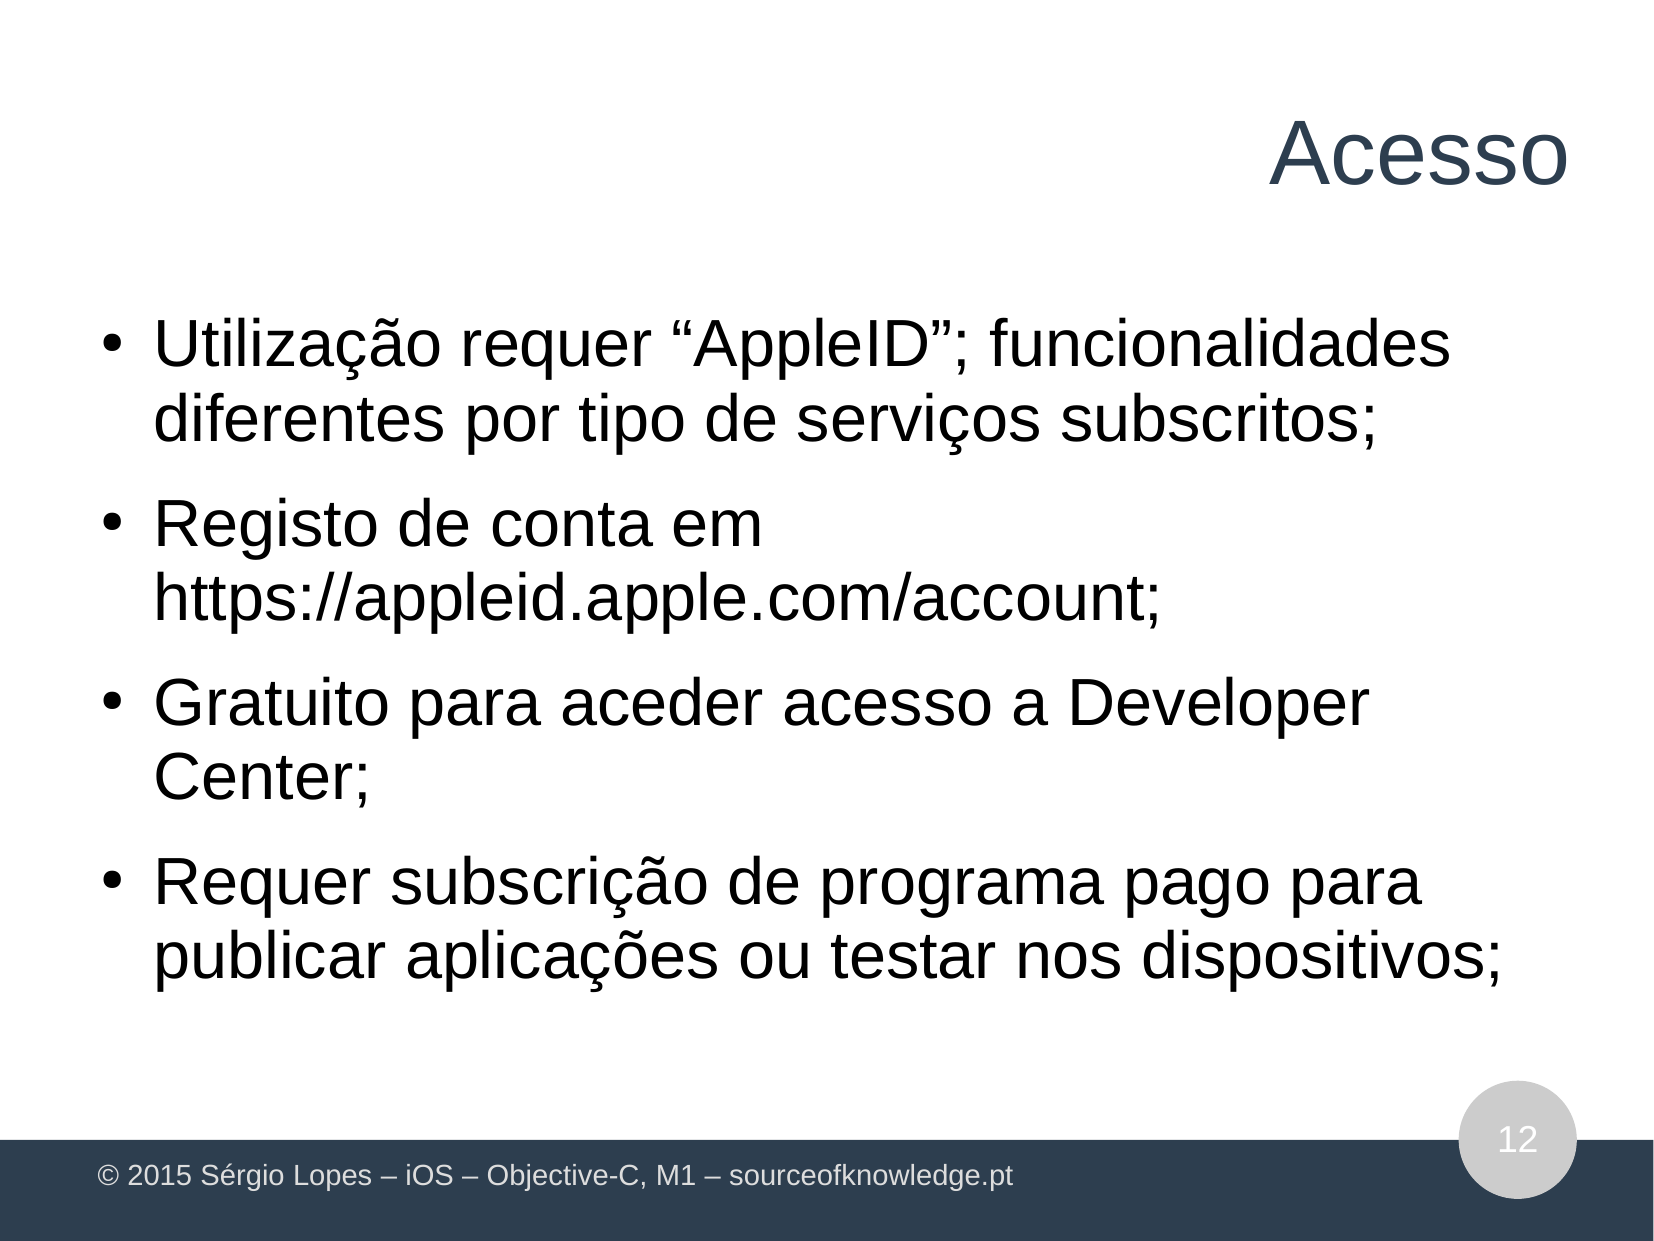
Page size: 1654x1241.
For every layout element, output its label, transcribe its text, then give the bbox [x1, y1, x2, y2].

text_box [0, 1139, 1654, 1241]
text_box 12 [1458, 1080, 1577, 1199]
text_box © 2015 Sérgio Lopes – iOS – Objective-C, M1 – sourceofknowledge.pt [82, 1151, 1026, 1199]
list Utilização requer “AppleID”; funcionalidades diferentes por tipo de serviços subscritos; Registo de conta em https://appleid.apple.com/account; Gratuito para aceder acesso a Developer Center; Requer subscrição de programa pago para publicar aplicações ou testar nos dispositivos; [82, 290, 1571, 1010]
title Acesso [82, 49, 1571, 257]
